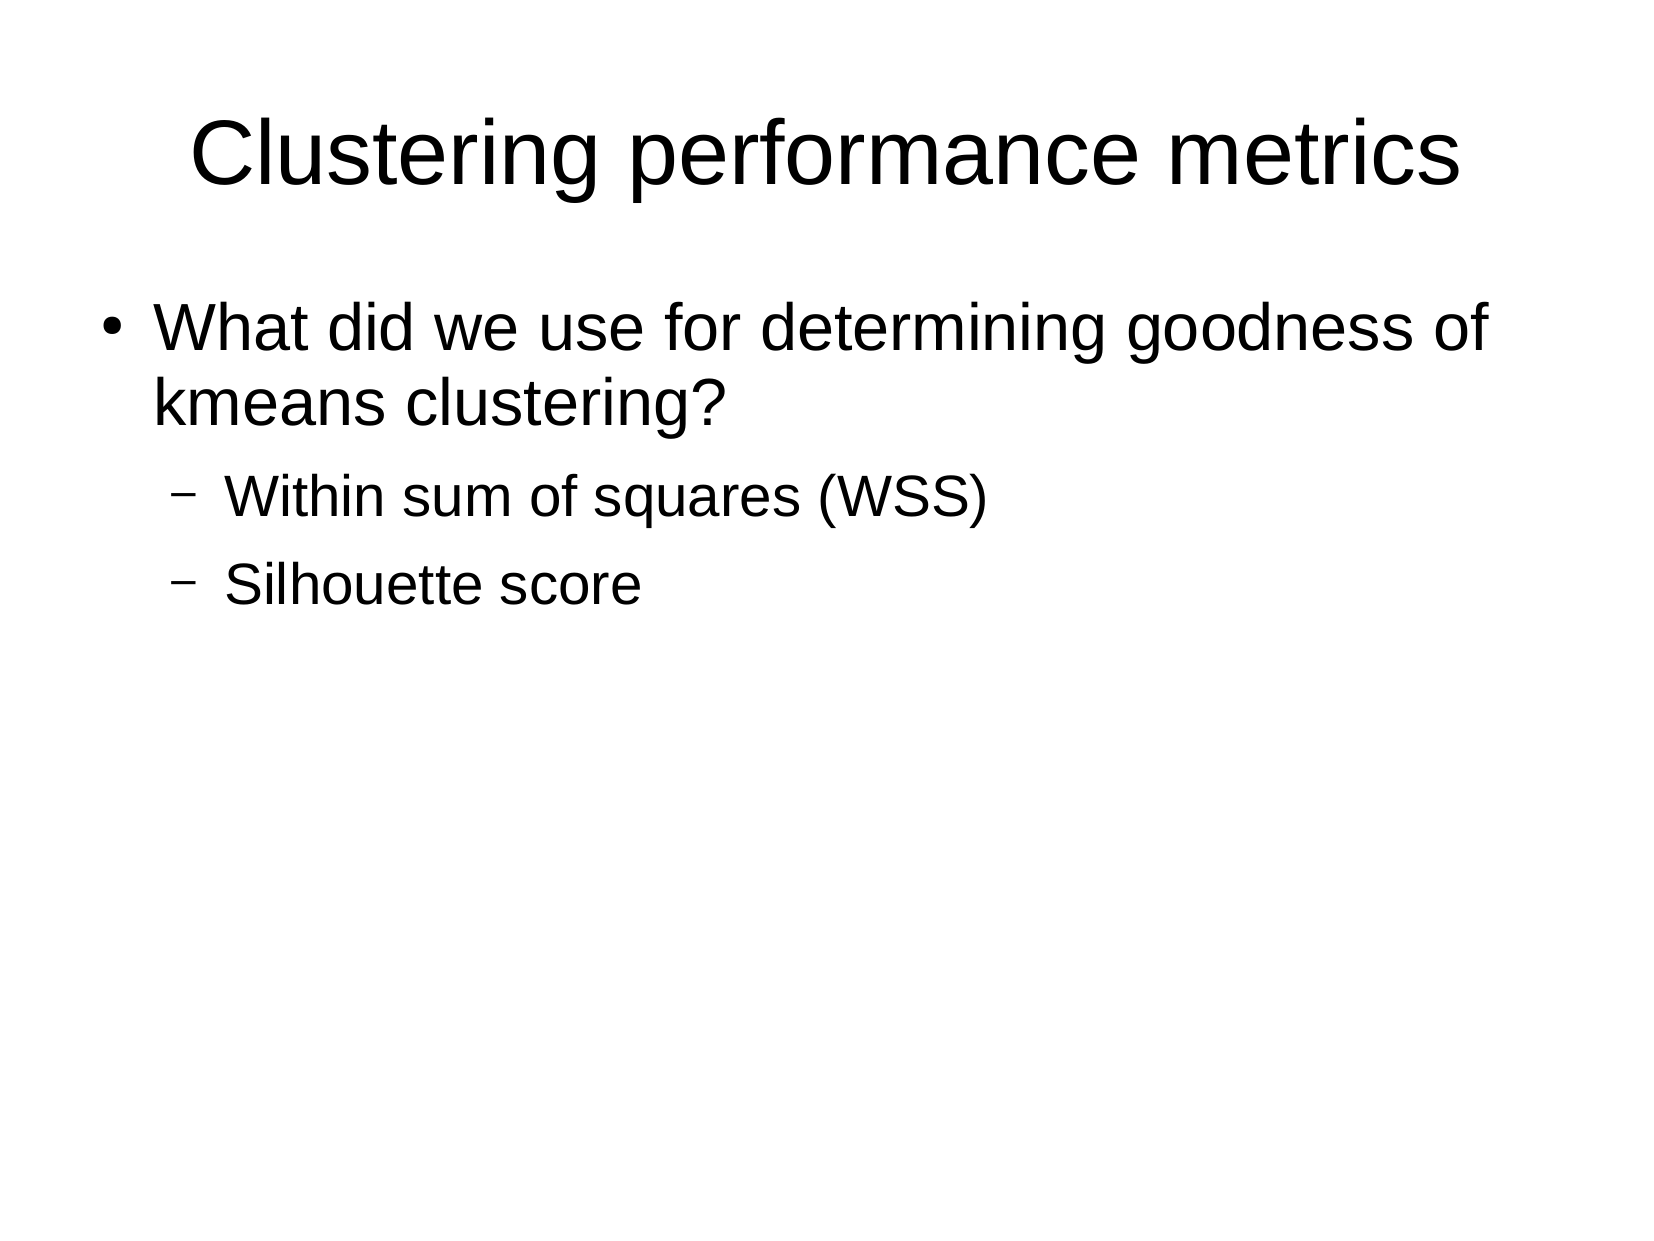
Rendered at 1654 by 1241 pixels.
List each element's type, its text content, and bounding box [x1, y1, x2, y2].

title Clustering performance metrics [82, 49, 1571, 257]
list What did we use for determining goodness of kmeans clustering? Within sum of squares (WSS) Silhouette score [82, 290, 1571, 1010]
